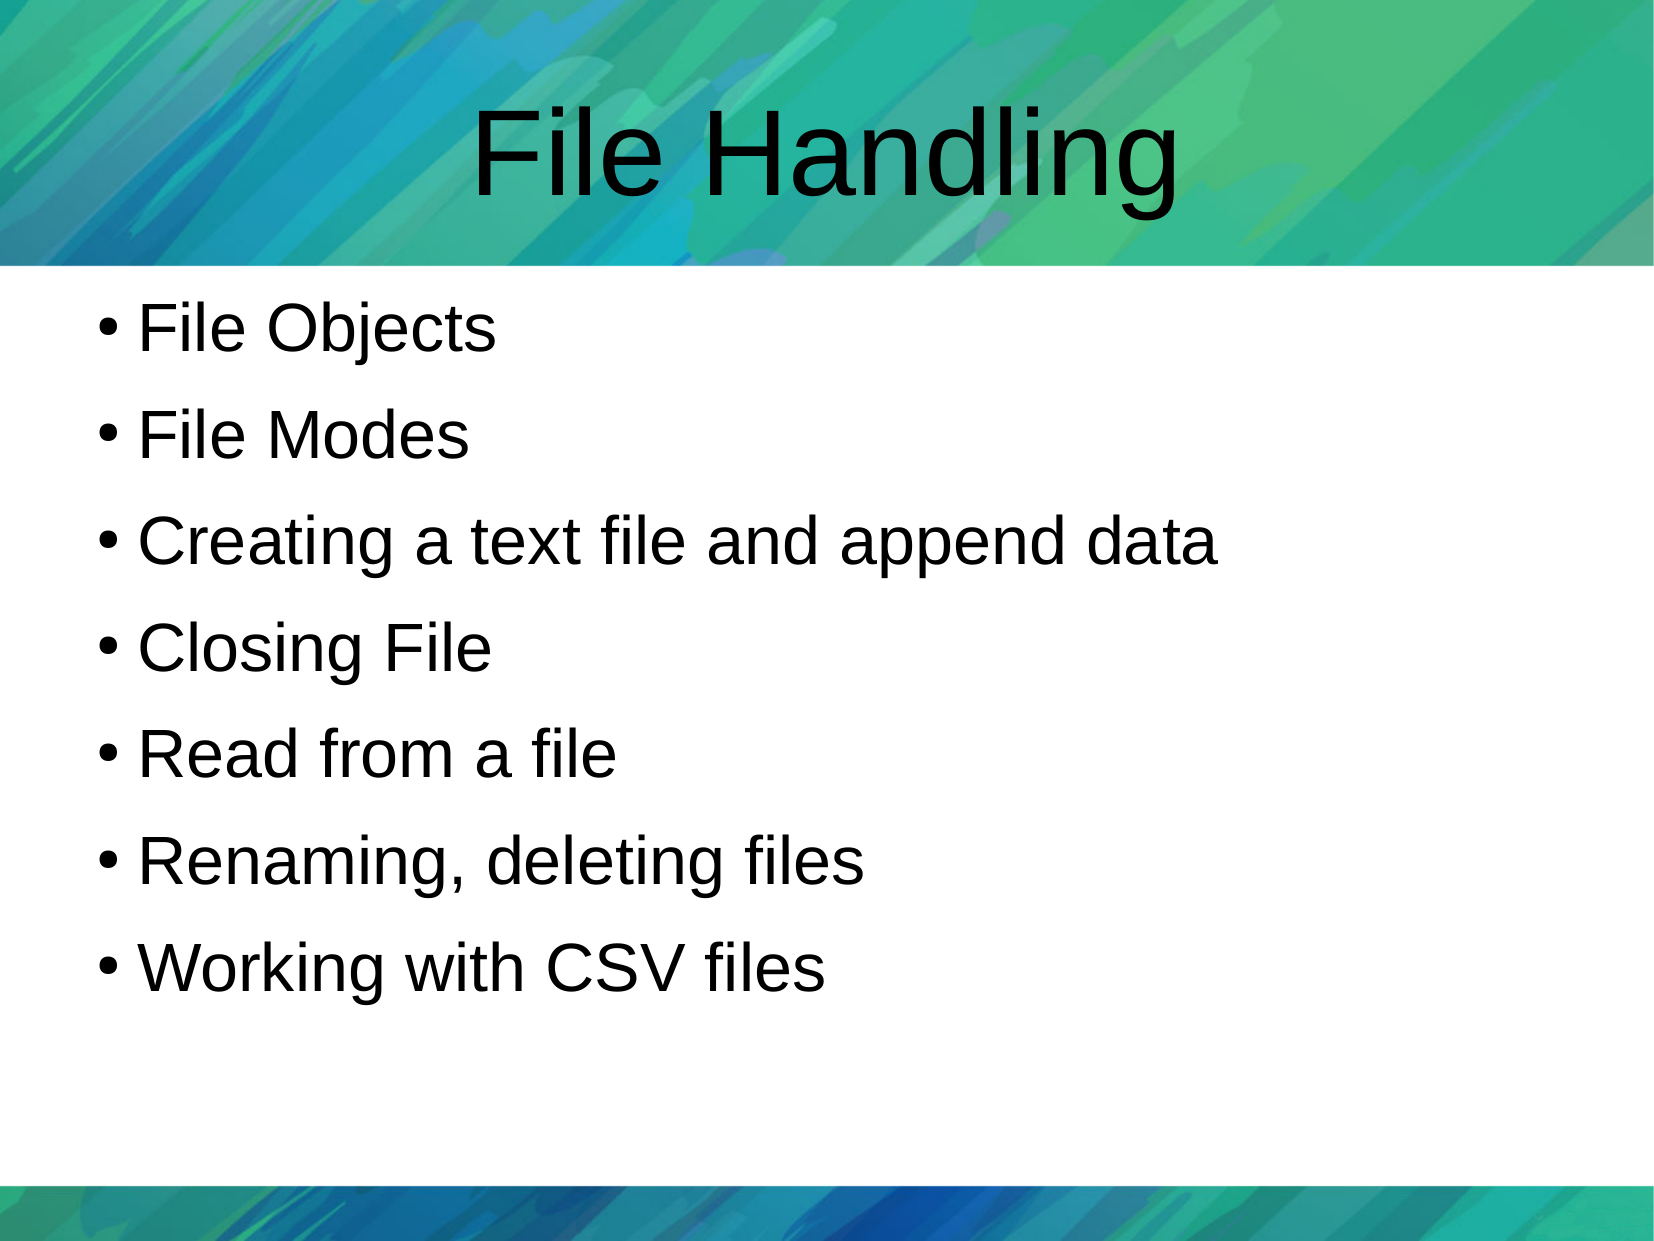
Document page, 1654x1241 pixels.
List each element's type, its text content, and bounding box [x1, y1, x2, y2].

picture [0, 0, 1654, 1241]
title File Handling [82, 49, 1571, 257]
list File Objects File Modes Creating a text file and append data Closing File Read from a file Renaming, deleting files Working with CSV files [82, 290, 1571, 1010]
